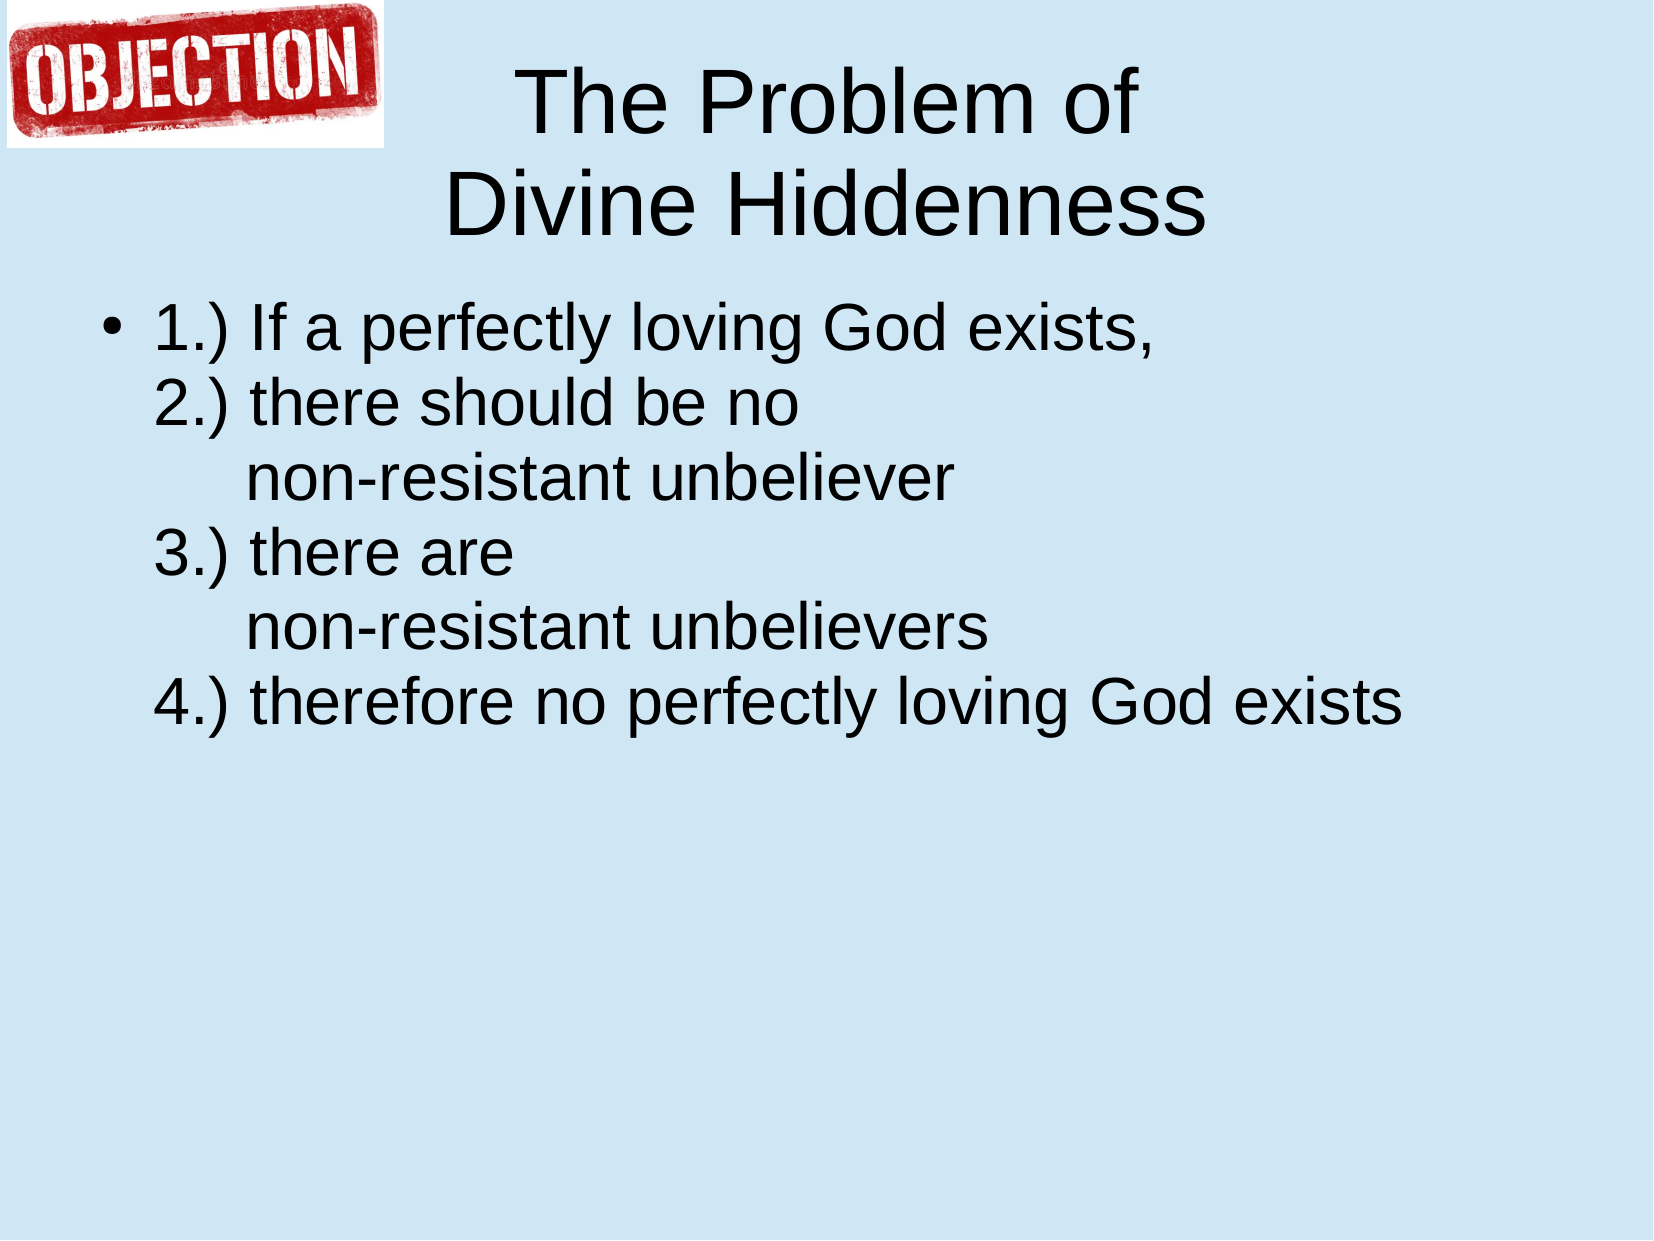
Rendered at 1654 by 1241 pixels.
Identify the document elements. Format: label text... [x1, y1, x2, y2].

title The Problem of Divine Hiddenness [82, 49, 1571, 257]
list 1.) If a perfectly loving God exists, 2.) there should be no non-resistant unbeliever 3.) there are non-resistant unbelievers 4.) therefore no perfectly loving God exists [82, 290, 1571, 1109]
picture [7, 0, 384, 148]
